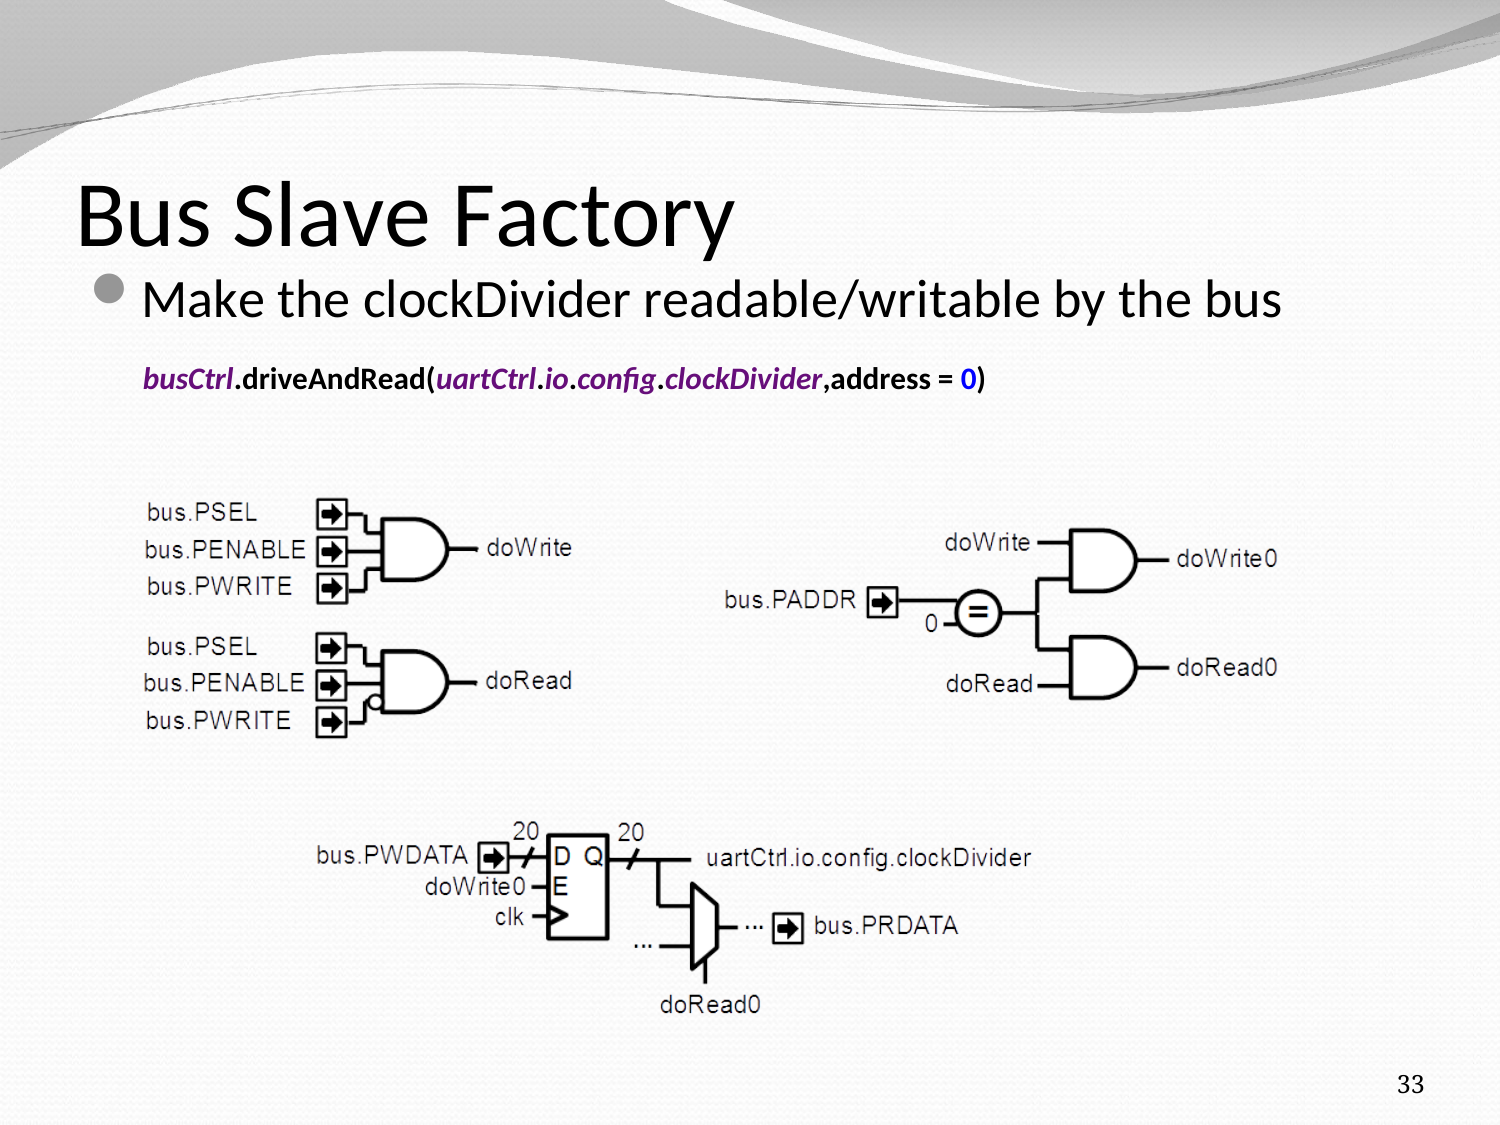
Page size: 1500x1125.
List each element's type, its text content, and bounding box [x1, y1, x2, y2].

list Make the clockDivider readable/writable by the bus [74, 255, 1459, 1009]
title Bus Slave Factory [75, 78, 1426, 255]
picture [0, 0, 1500, 1125]
text_box <numéro> [1299, 1042, 1426, 1103]
text_box busCtrl.driveAndRead(uartCtrl.io.config.clockDivider,address = 0) [128, 350, 1310, 404]
